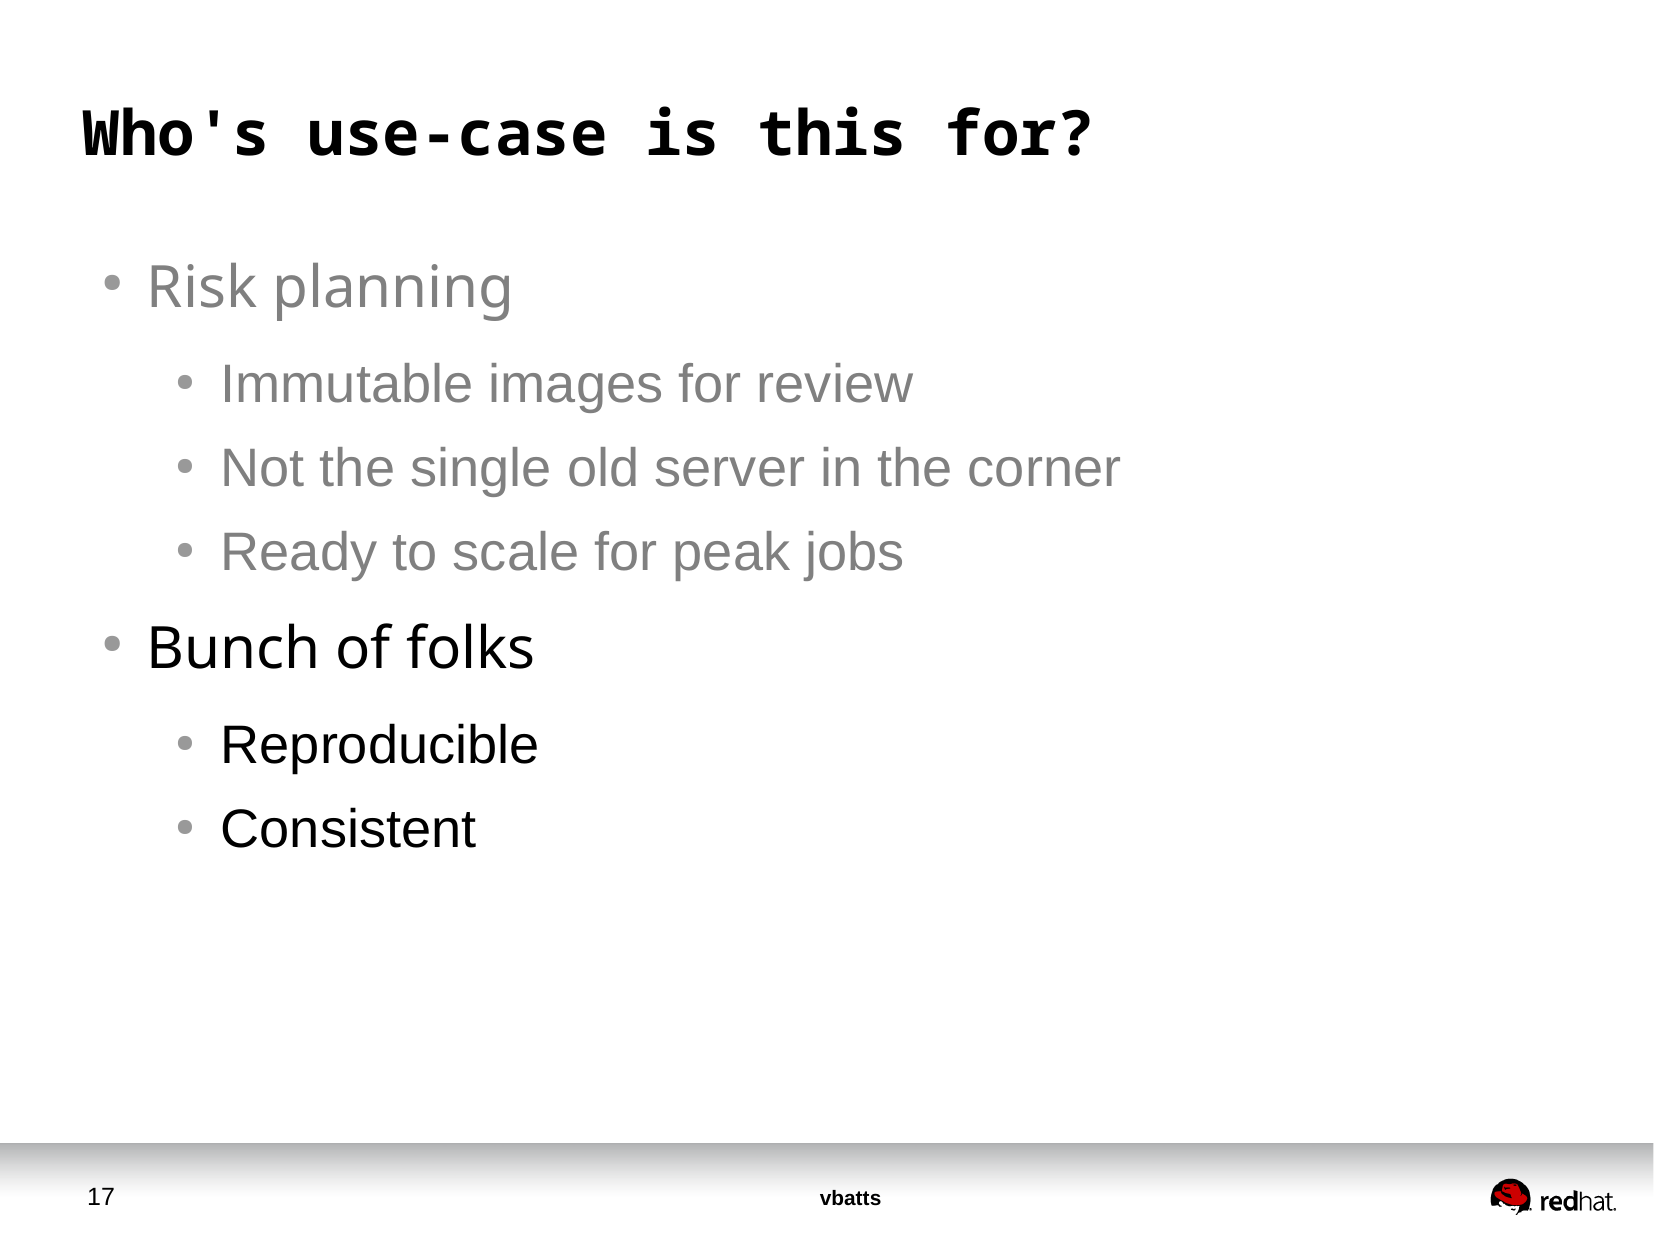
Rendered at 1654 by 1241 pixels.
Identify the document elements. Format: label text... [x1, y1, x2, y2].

title Who's use-case is this for? [82, 37, 1571, 226]
picture [0, 1143, 1654, 1241]
list Risk planning Immutable images for review Not the single old server in the corner Ready to scale for peak jobs Bunch of folks Reproducible Consistent [86, 244, 1576, 1039]
